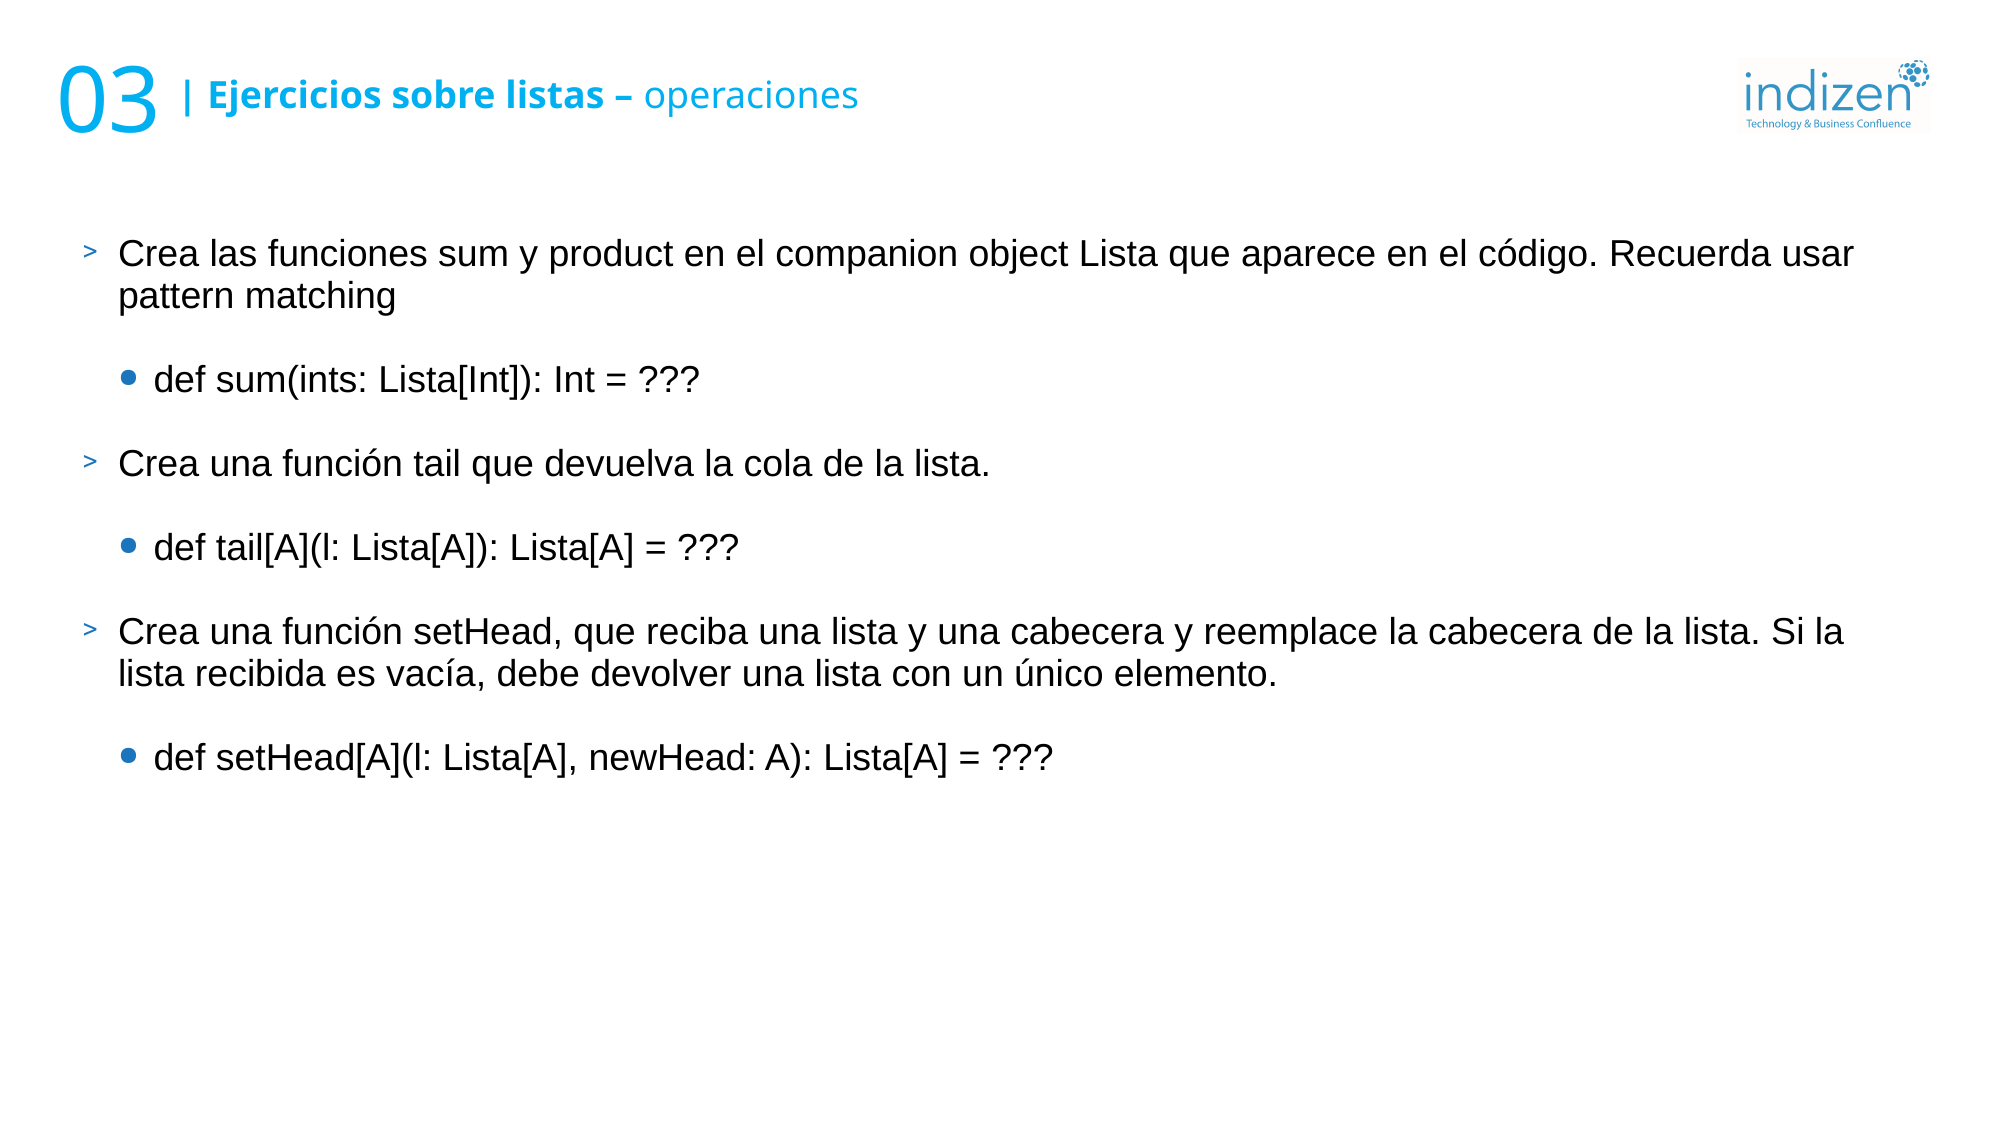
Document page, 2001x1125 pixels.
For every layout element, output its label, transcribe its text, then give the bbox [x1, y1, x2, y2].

picture [1737, 57, 1931, 133]
text_box | Ejercicios sobre listas – operaciones [157, 60, 1276, 126]
text_box 03 [41, 45, 1392, 127]
text_box Crea las funciones sum y product en el companion object Lista que aparece en el código. Recuerda usar pattern matching def sum(ints: Lista[Int]): Int = ??? Crea una función tail que devuelva la cola de la lista. def tail[A](l: Lista[A]): Lista[A] = ??? Crea una función setHead, que reciba una lista y una cabecera y reemplace la cabecera de la lista. Si la lista recibida es vacía, debe devolver una lista con un único elemento. def setHead[A](l: Lista[A], newHead: A): Lista[A] = ??? [82, 232, 1878, 1004]
text_box 03 [69, 72, 96, 126]
